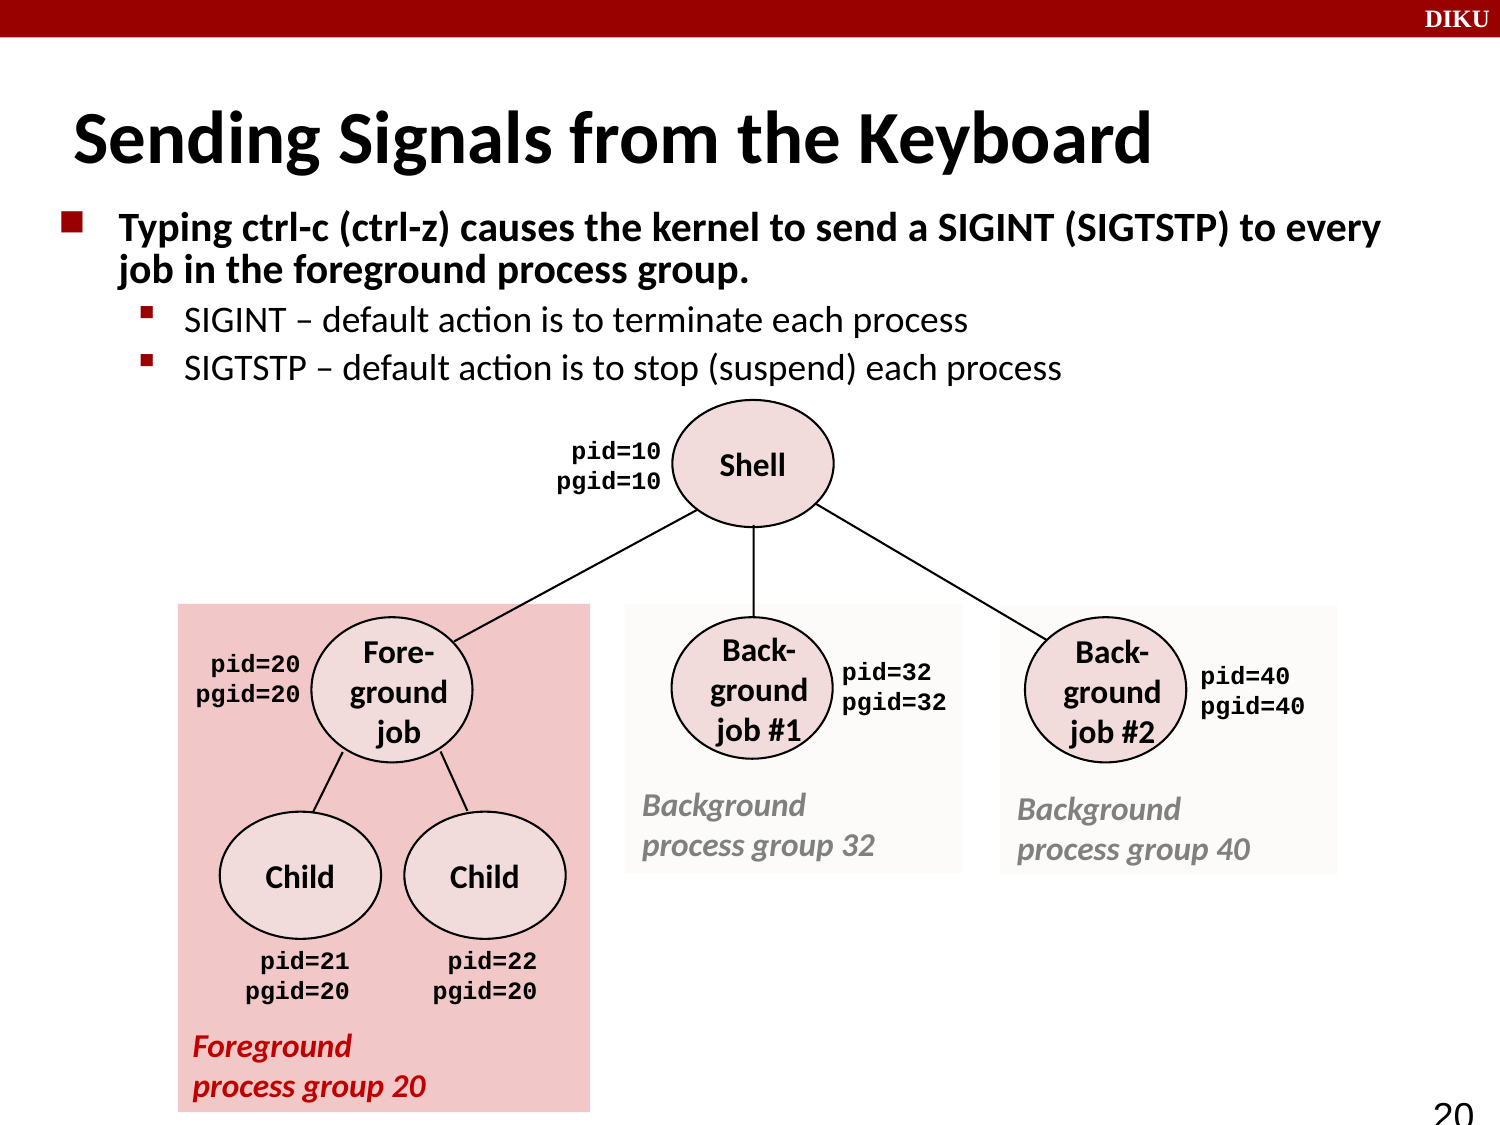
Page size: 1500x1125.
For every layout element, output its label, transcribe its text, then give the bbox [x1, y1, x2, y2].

text_box Foreground process group 20 [177, 1017, 468, 1112]
text_box Background process group 32 [627, 775, 890, 871]
text_box Child [219, 811, 382, 937]
text_box Shell [677, 399, 834, 528]
text_box Back- ground job #2 [1024, 617, 1185, 763]
text_box Typing ctrl-c (ctrl-z) causes the kernel to send a SIGINT (SIGTSTP) to every job in the foreground process group. SIGINT – default action is to terminate each process SIGTSTP – default action is to stop (suspend) each process [47, 200, 1411, 413]
text_box pid=20 pgid=20 [180, 639, 316, 715]
text_box [624, 603, 963, 874]
text_box Fore- ground job [316, 617, 473, 763]
text_box pid=21 pgid=20 [229, 937, 365, 1013]
text_box pid=22 pgid=20 [417, 937, 553, 1013]
text_box Child [404, 811, 566, 937]
text_box [999, 605, 1338, 875]
text_box pid=40 pgid=40 [1185, 652, 1321, 728]
text_box pid=10 pgid=10 [541, 427, 677, 502]
text_box pid=32 pgid=32 [827, 647, 962, 723]
text_box Back- ground job #1 [671, 617, 827, 759]
text_box Sending Signals from the Keyboard [58, 71, 1304, 197]
text_box [177, 603, 591, 1113]
text_box Background process group 40 [1002, 779, 1265, 875]
